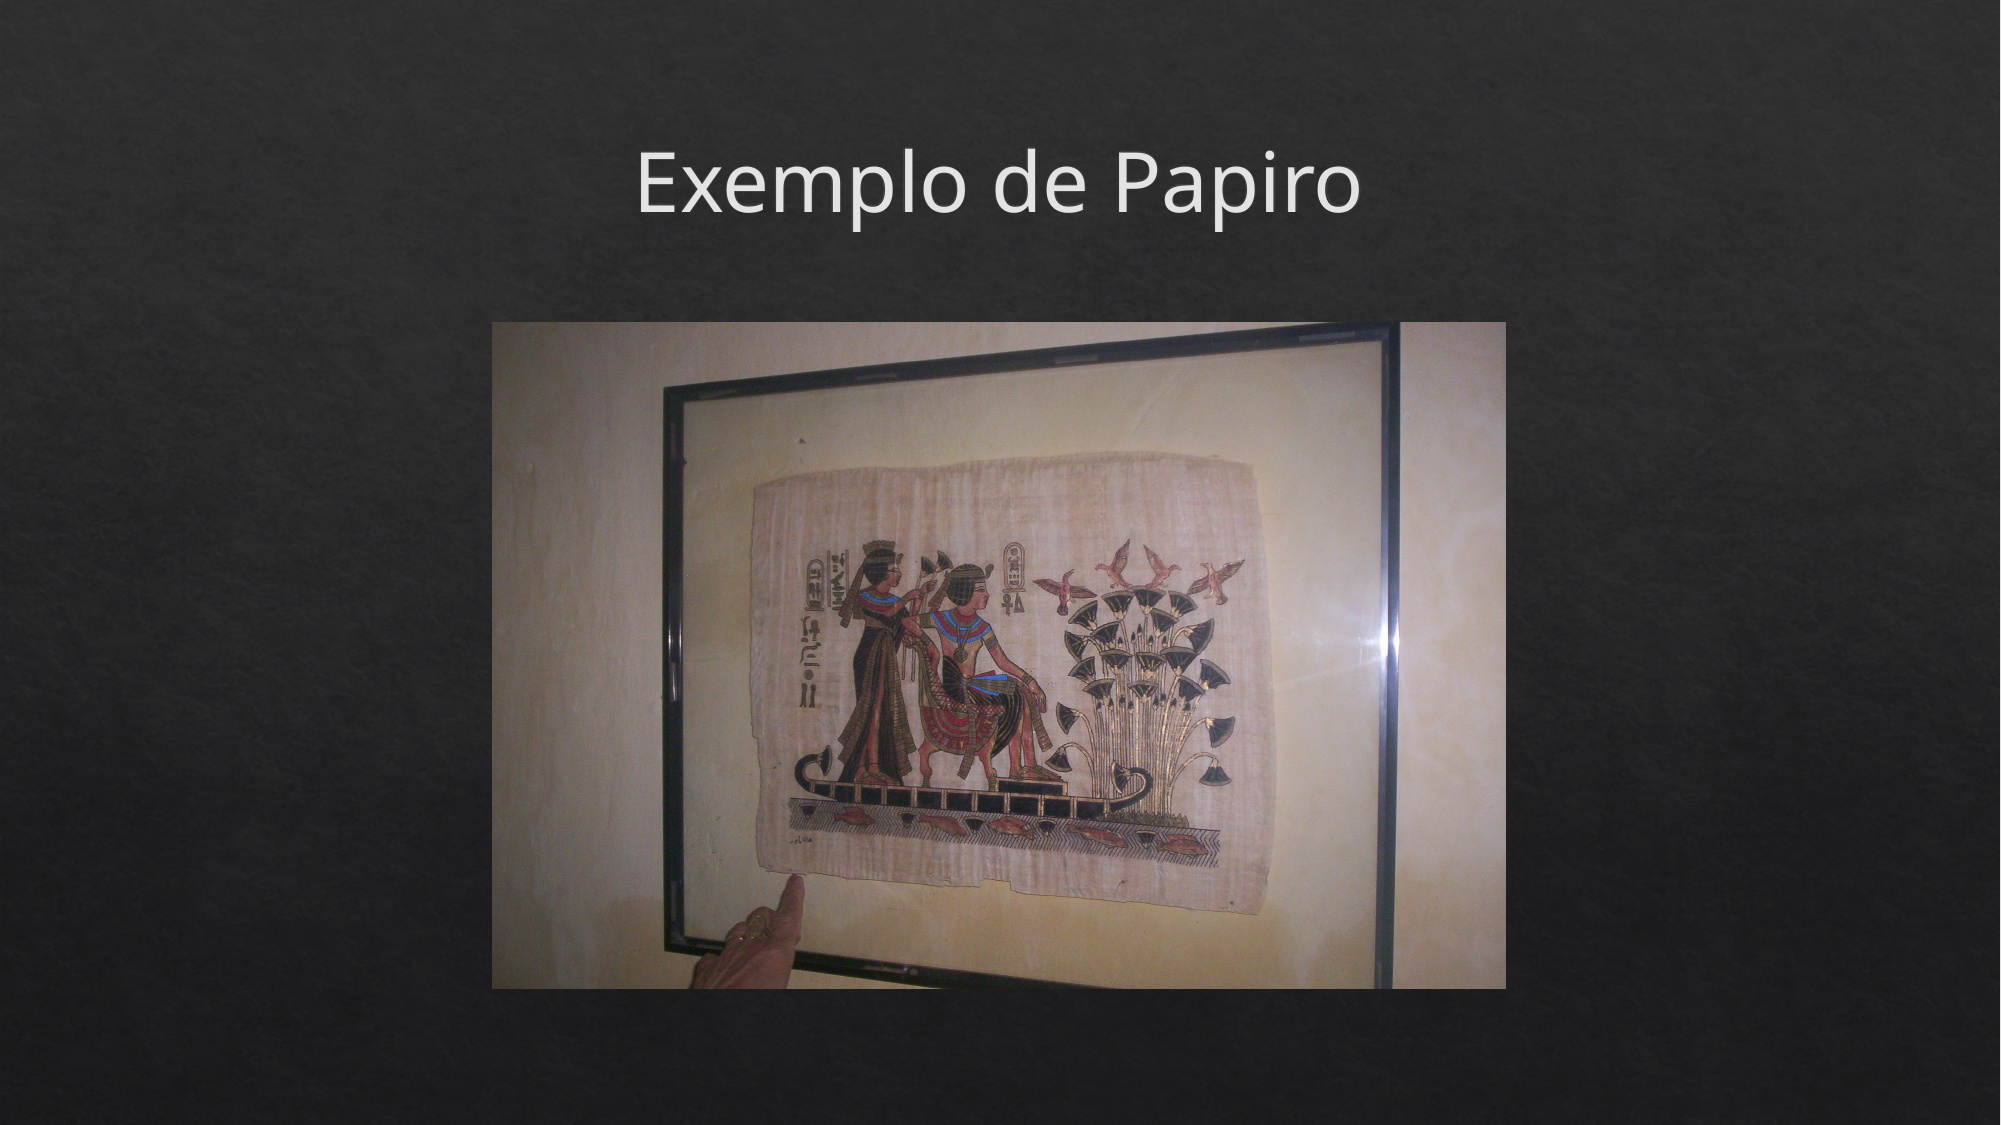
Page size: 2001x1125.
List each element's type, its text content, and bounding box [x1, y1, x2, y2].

title Exemplo de Papiro [149, 99, 1849, 260]
picture [0, 0, 2001, 1125]
